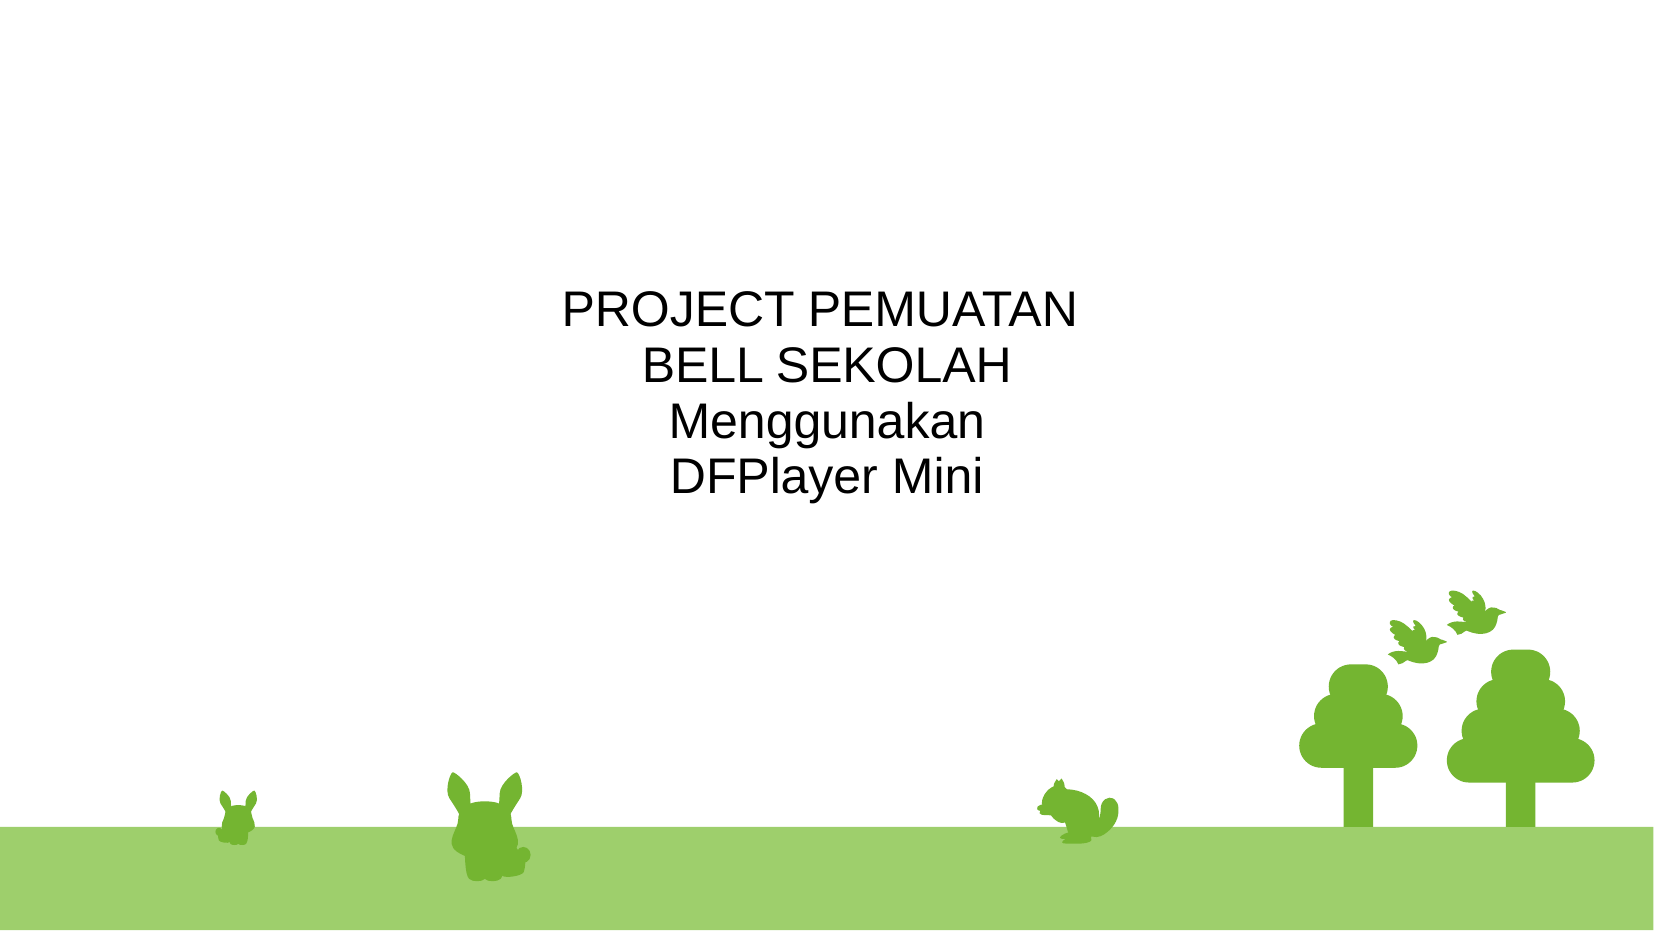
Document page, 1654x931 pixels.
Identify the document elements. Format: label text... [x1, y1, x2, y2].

subtitle PROJECT PEMUATAN BELL SEKOLAH Menggunakan DFPlayer Mini [88, 112, 1565, 674]
